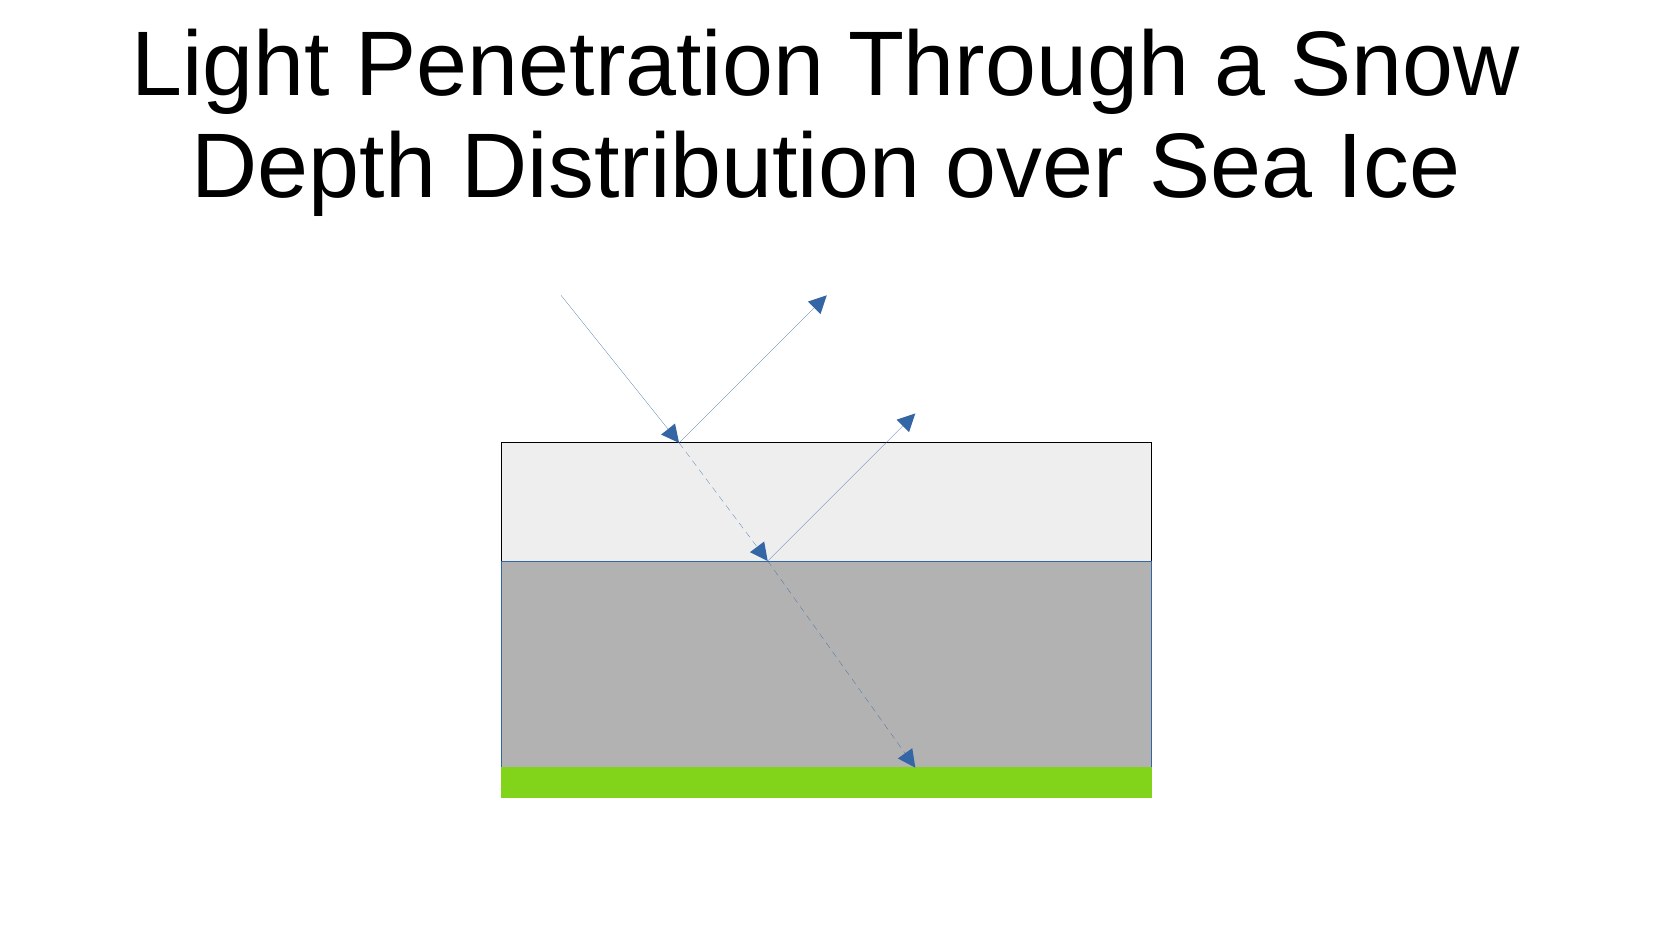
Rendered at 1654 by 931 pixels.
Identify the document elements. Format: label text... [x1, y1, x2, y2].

title Light Penetration Through a Snow Depth Distribution over Sea Ice [82, 12, 1571, 218]
text_box [501, 442, 1152, 798]
